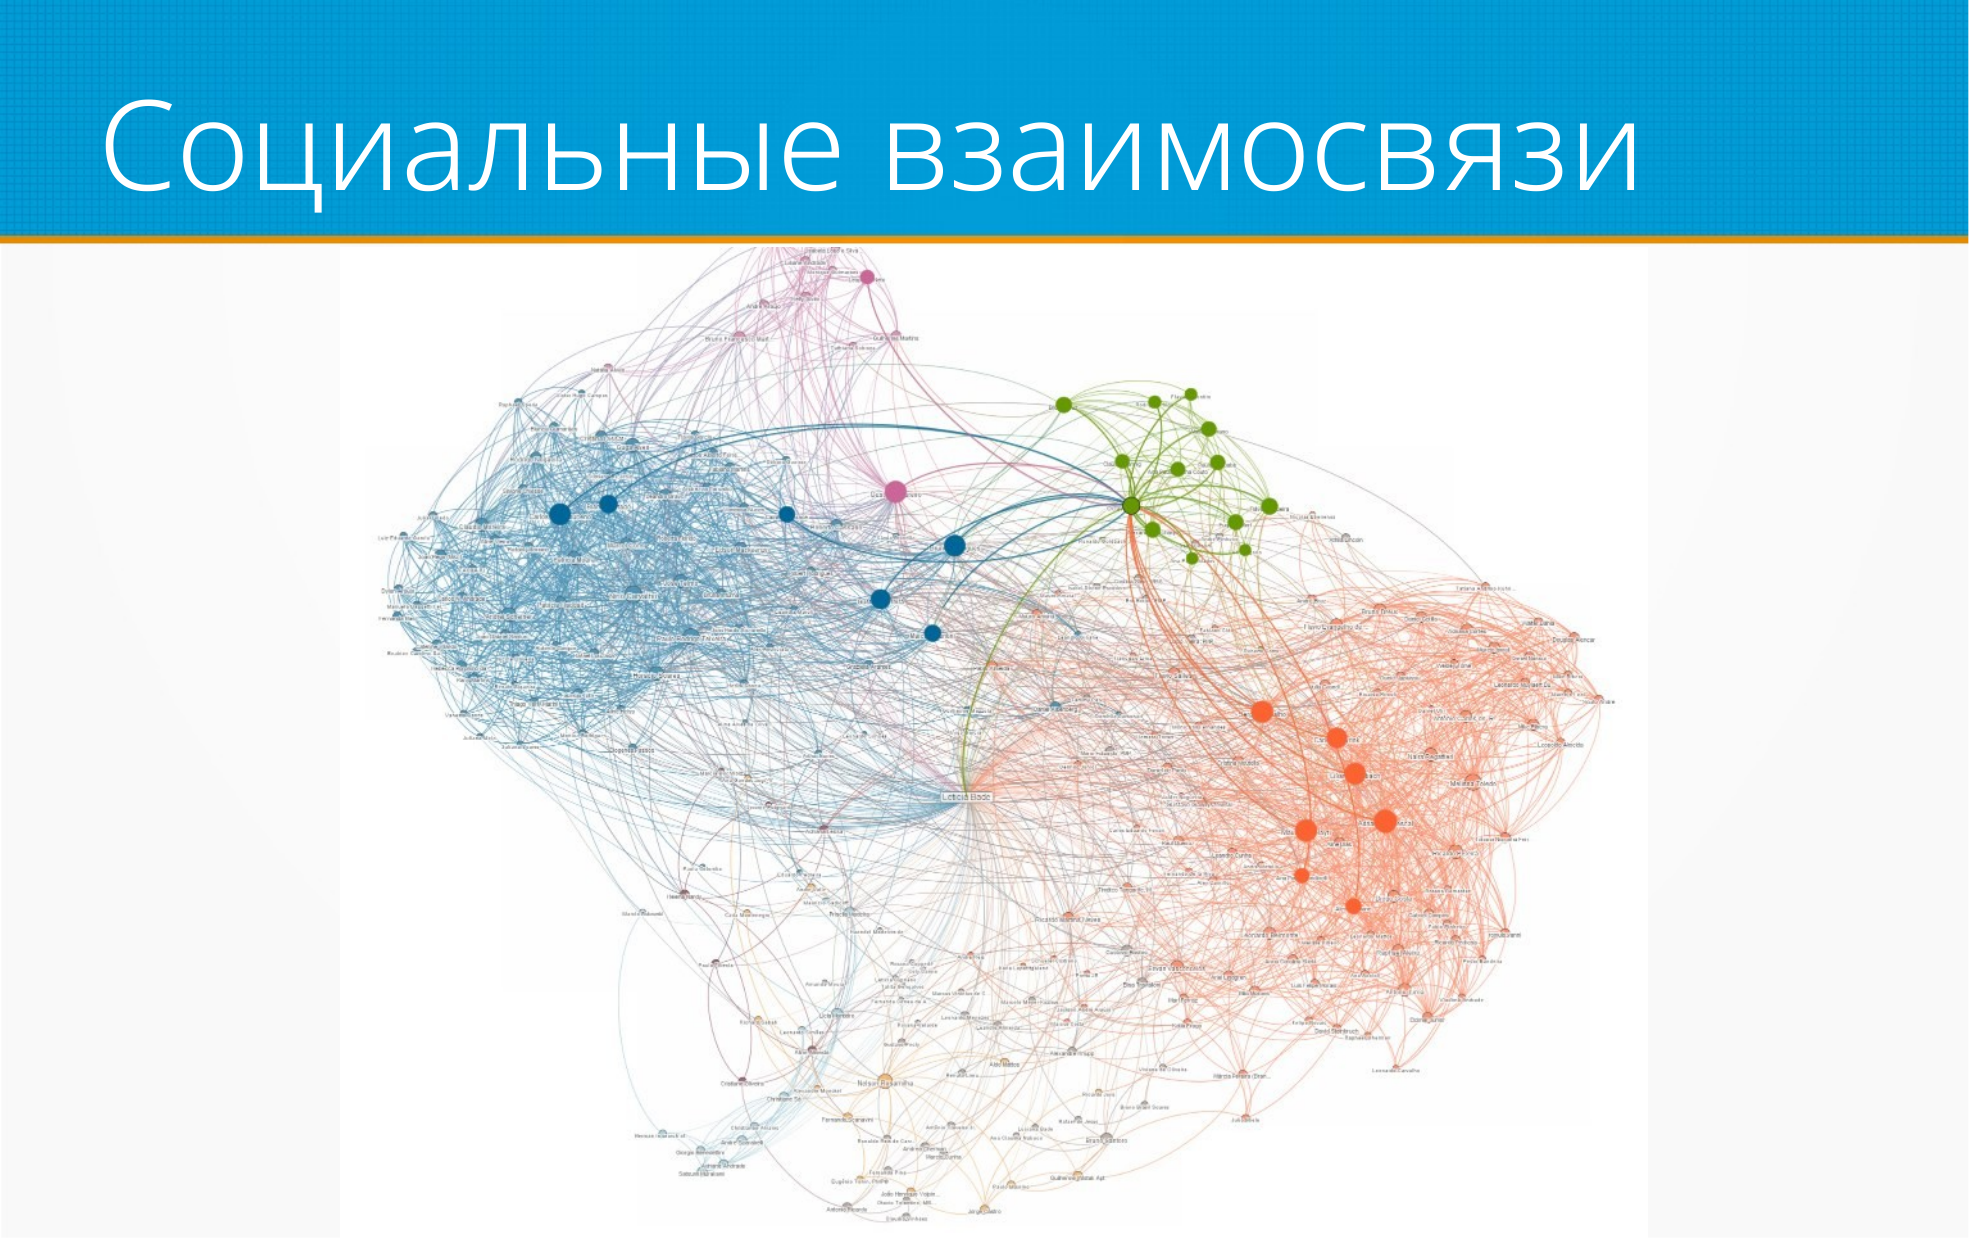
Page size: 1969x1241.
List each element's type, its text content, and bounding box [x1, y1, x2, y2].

picture [0, 233, 1969, 1241]
title Социальные взаимосвязи [98, 19, 1870, 227]
